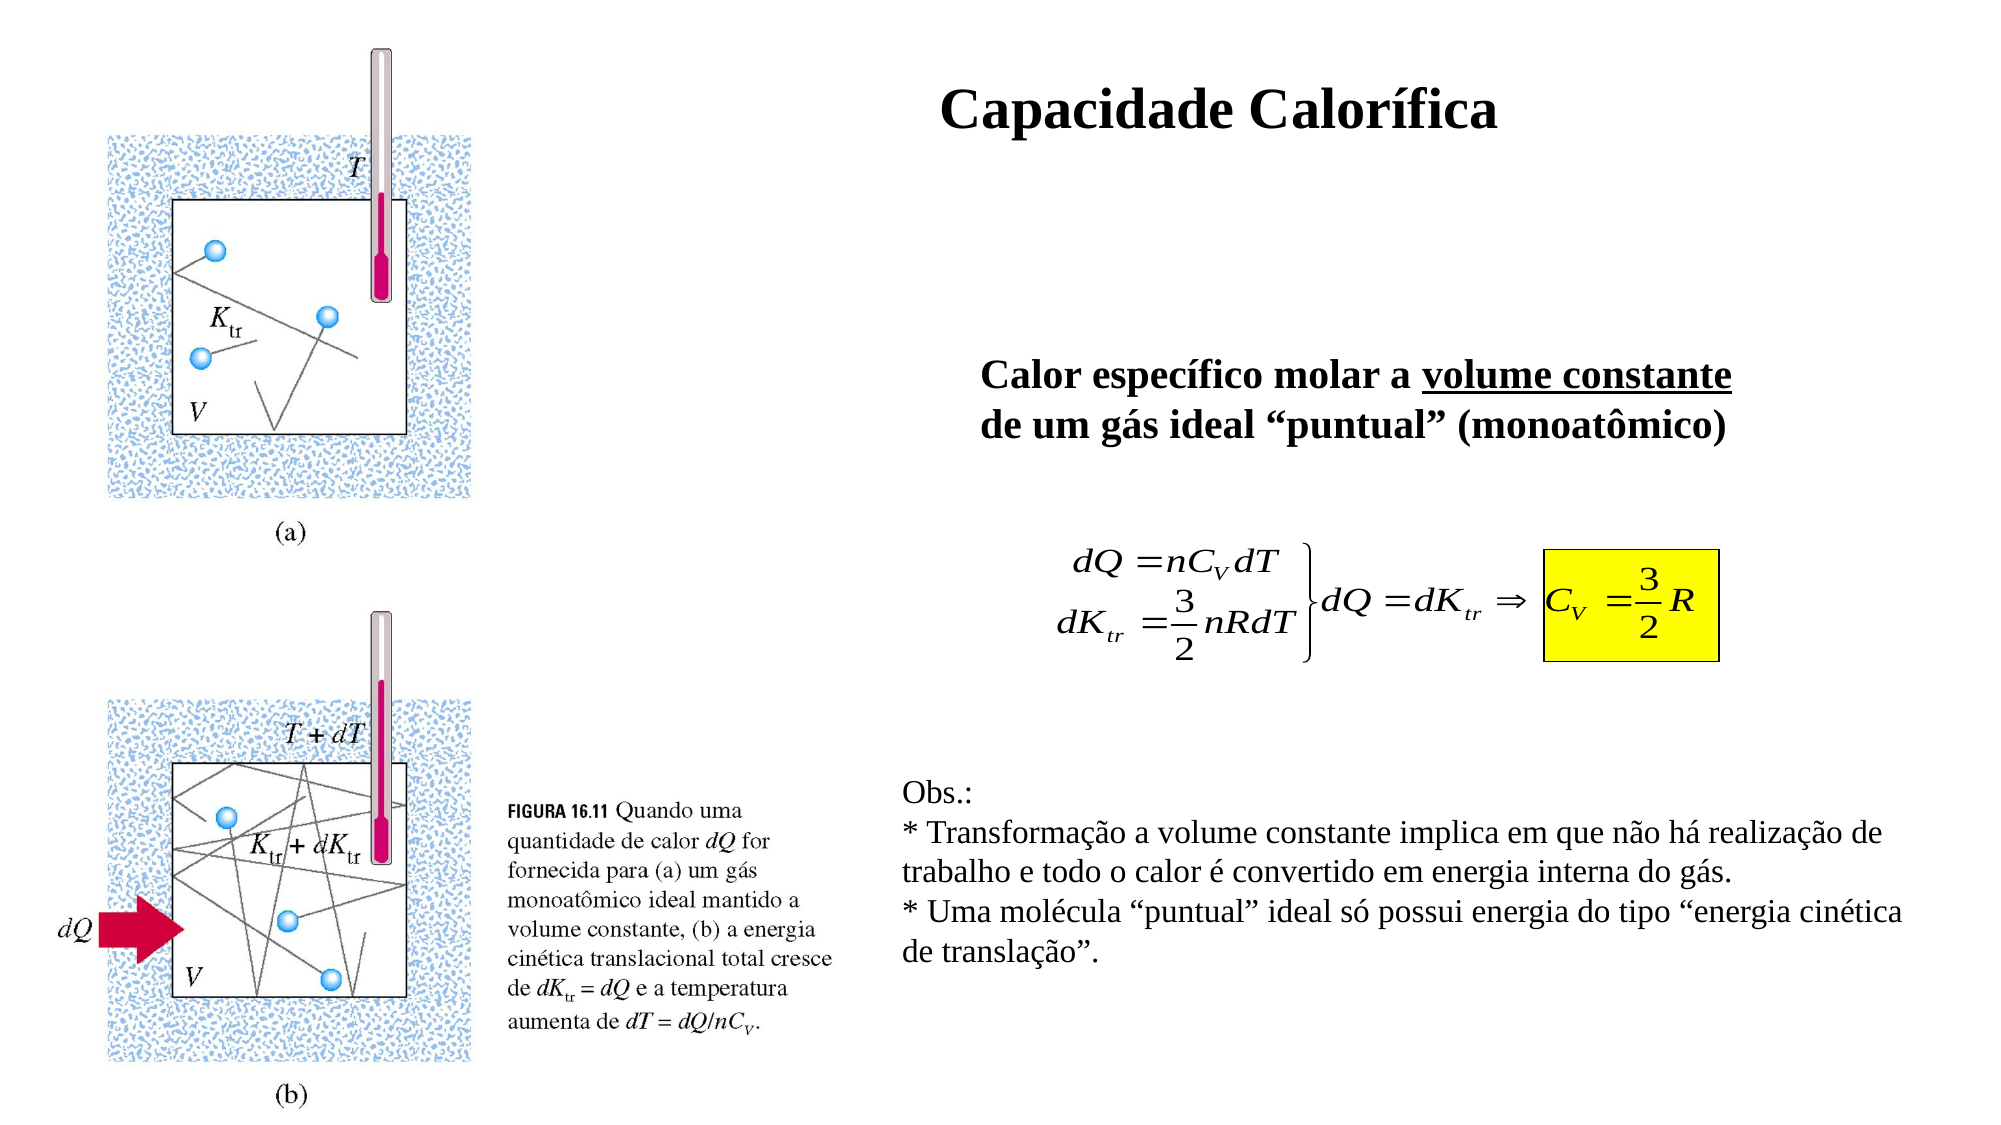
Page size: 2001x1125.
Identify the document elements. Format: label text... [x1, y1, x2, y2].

text_box Calor específico molar a volume constante de um gás ideal “puntual” (monoatômico) [965, 339, 1748, 455]
text_box [1705, 549, 1719, 662]
picture [1050, 535, 1705, 671]
picture [15, 10, 876, 1121]
text_box Capacidade Calorífica [925, 62, 1514, 148]
text_box Obs.: * Transformação a volume constante implica em que não há realização de trabalho e todo o calor é convertido em energia interna do gás. * Uma molécula “puntual” ideal só possui energia do tipo “energia cinética de translação”. [887, 762, 1932, 977]
